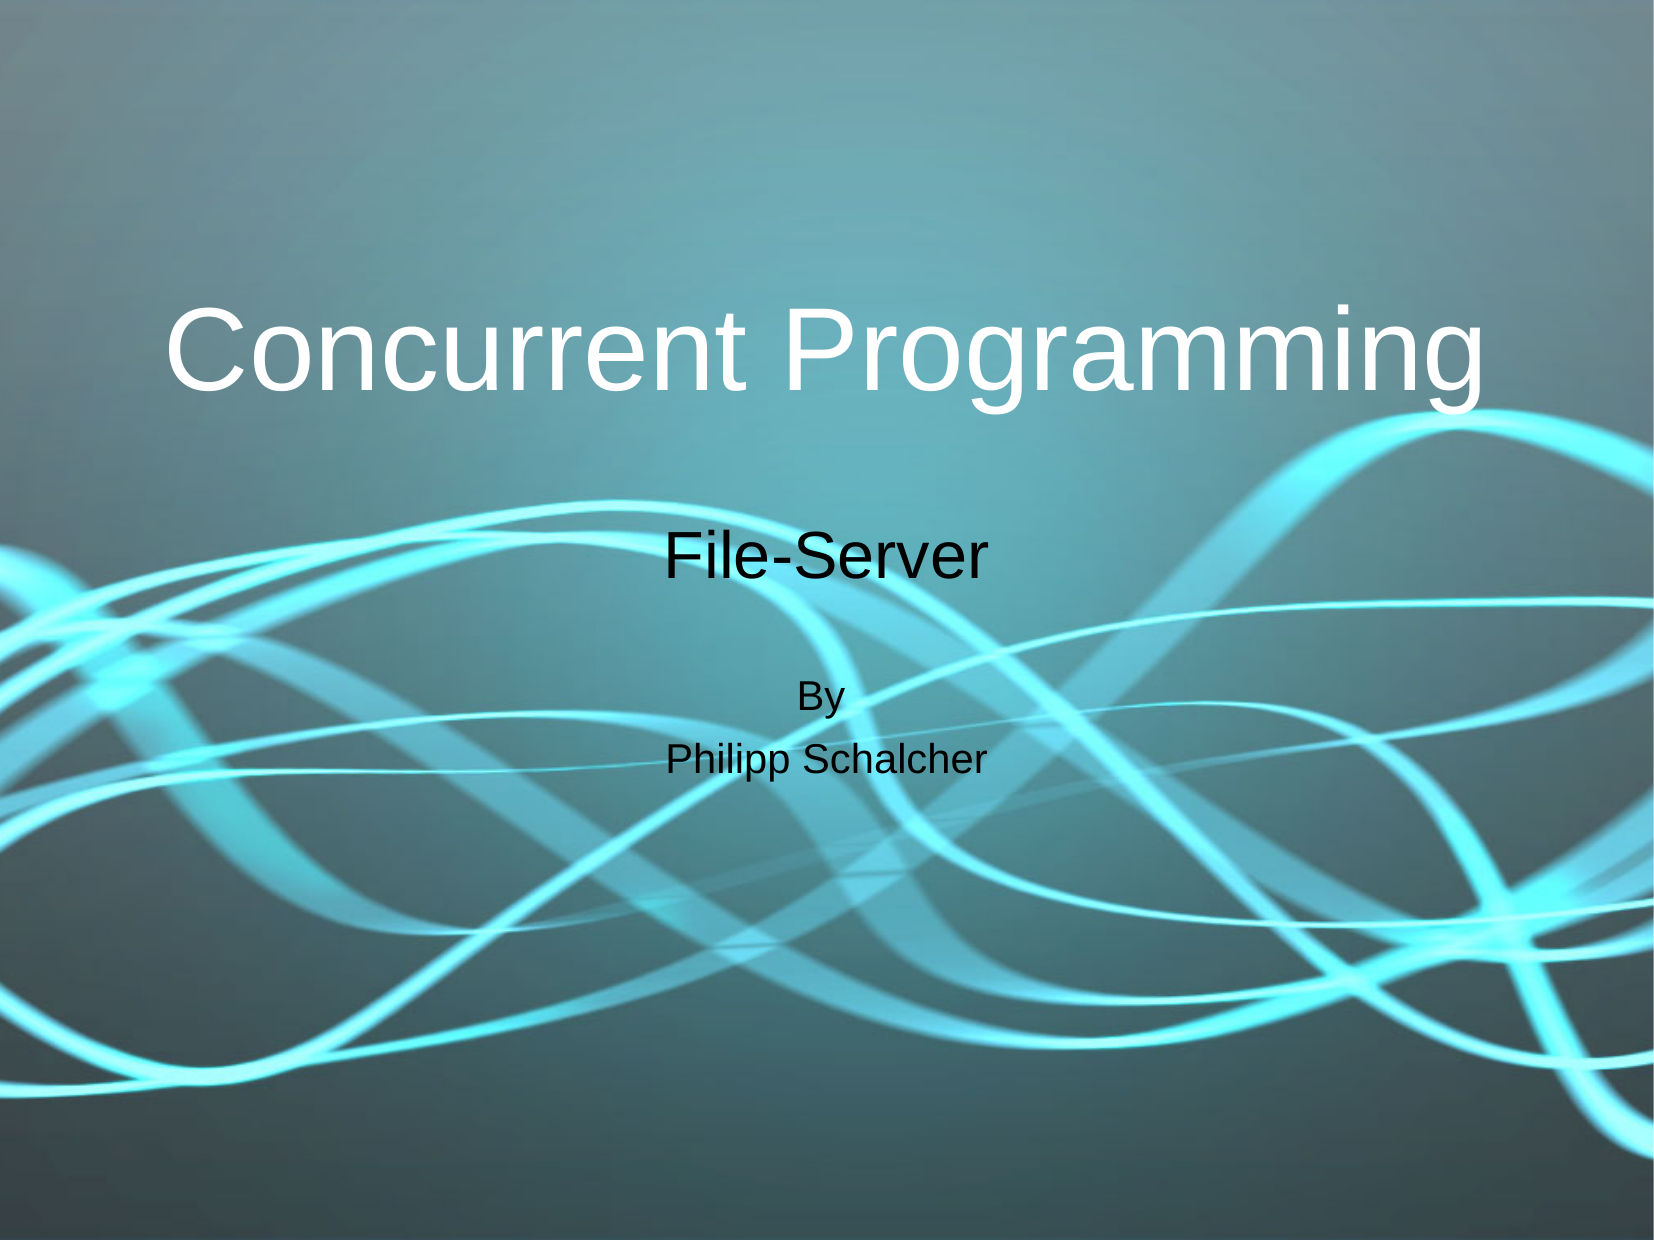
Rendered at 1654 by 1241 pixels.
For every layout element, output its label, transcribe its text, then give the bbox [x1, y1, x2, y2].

subtitle File-Server By Philipp Schalcher [82, 290, 1571, 1010]
title Concurrent Programming [124, 216, 1530, 290]
picture [0, 0, 1654, 1240]
